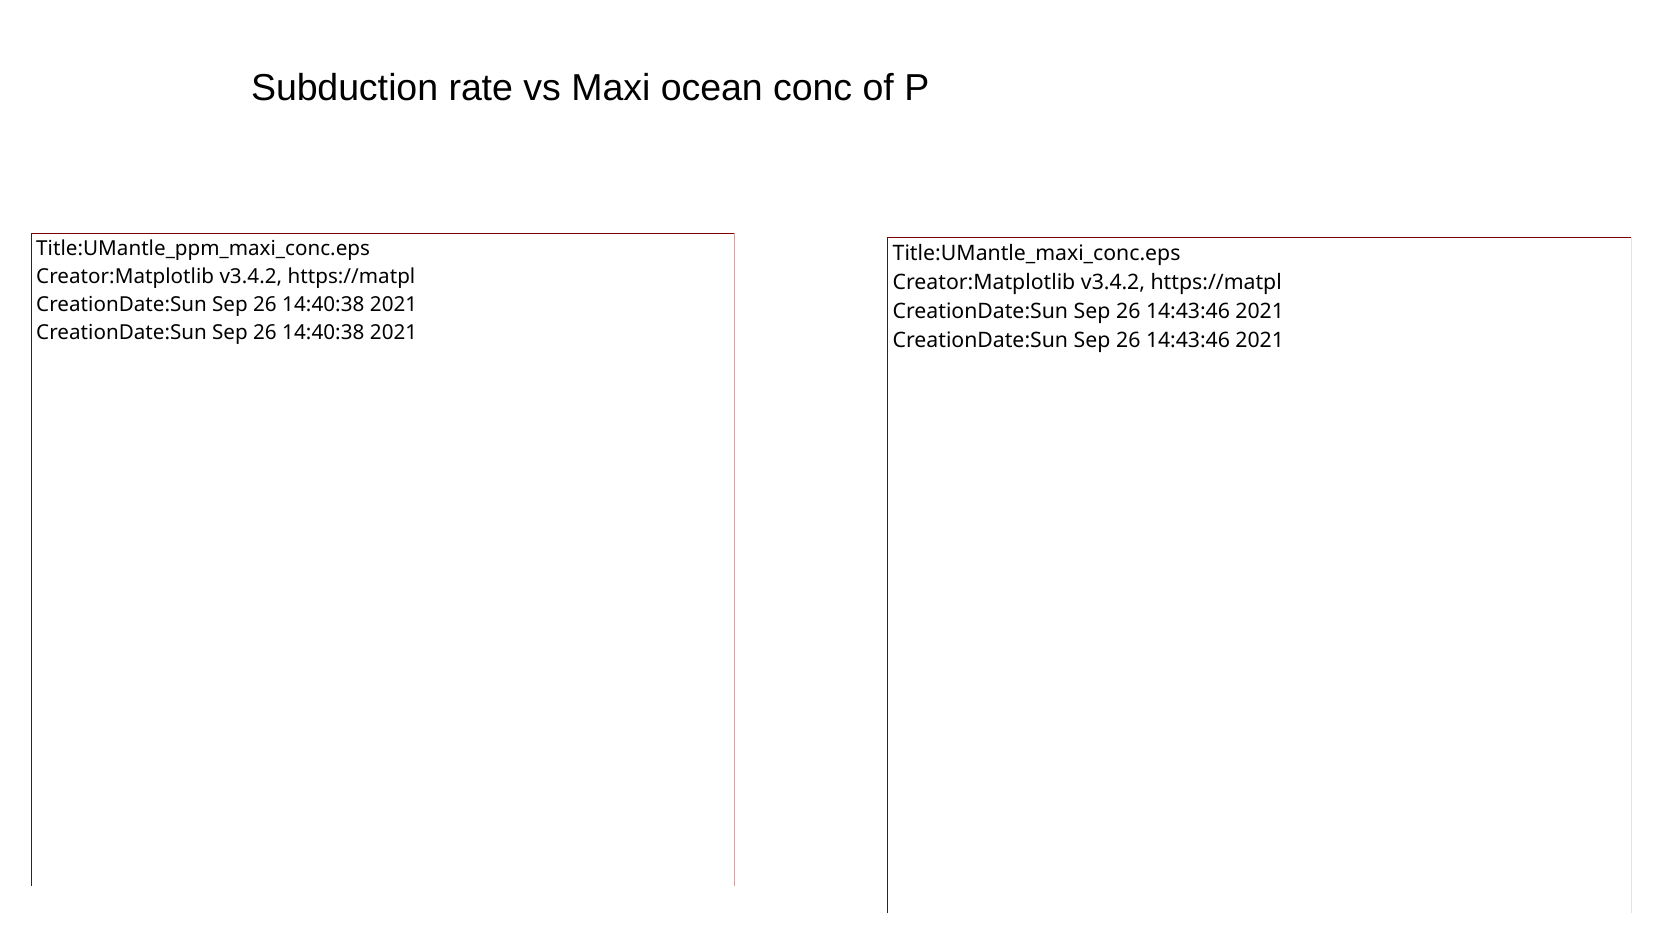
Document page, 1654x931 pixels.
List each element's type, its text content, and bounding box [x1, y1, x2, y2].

picture [885, 236, 1632, 913]
text_box Subduction rate vs Maxi ocean conc of P [236, 59, 1359, 116]
picture [29, 232, 735, 886]
